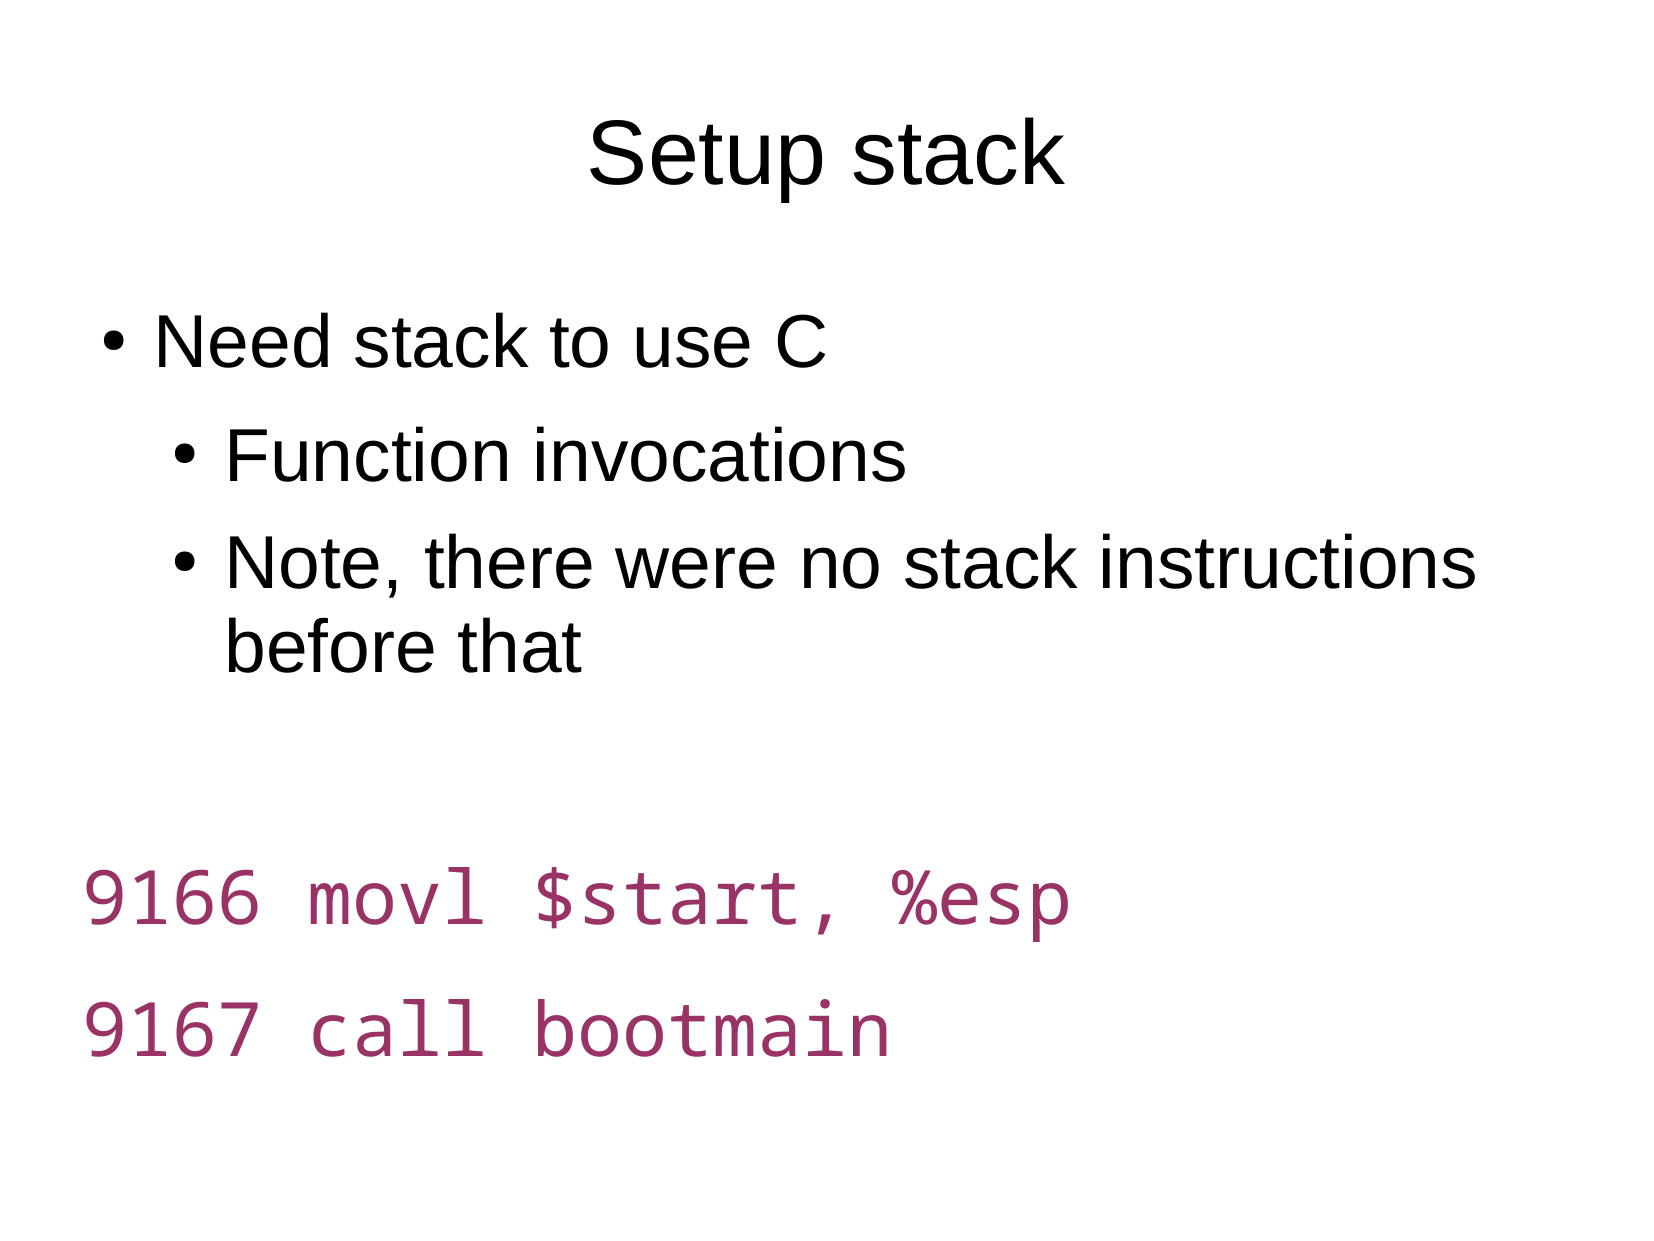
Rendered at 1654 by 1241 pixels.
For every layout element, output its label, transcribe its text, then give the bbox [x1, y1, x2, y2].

list Need stack to use C Function invocations Note, there were no stack instructions before that 9166 movl $start, %esp 9167 call bootmain [82, 300, 1571, 1163]
title Setup stack [82, 49, 1571, 257]
